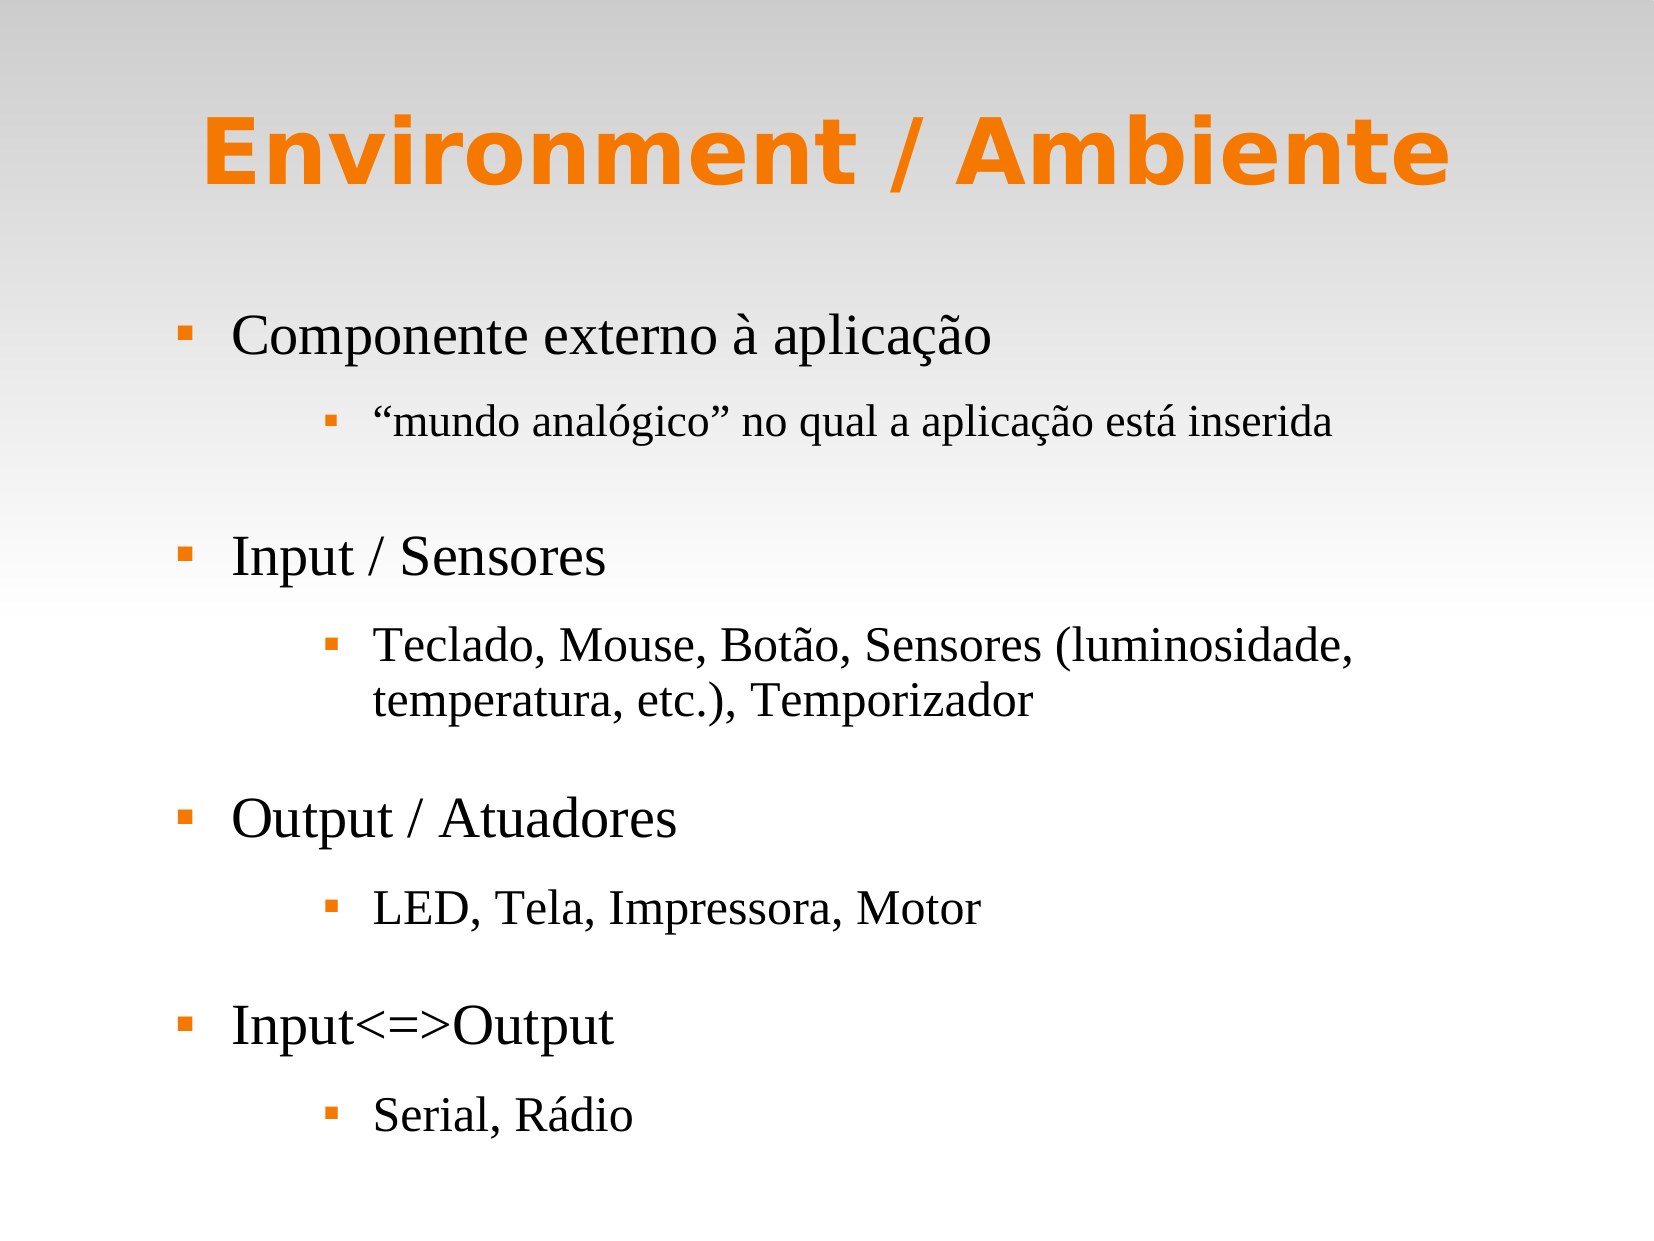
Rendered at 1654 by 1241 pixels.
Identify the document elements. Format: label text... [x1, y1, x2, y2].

title Environment / Ambiente [82, 49, 1571, 257]
list Componente externo à aplicação “mundo analógico” no qual a aplicação está inserida Input / Sensores Teclado, Mouse, Botão, Sensores (luminosidade, temperatura, etc.), Temporizador Output / Atuadores LED, Tela, Impressora, Motor Input<=>Output Serial, Rádio [89, 302, 1463, 1195]
